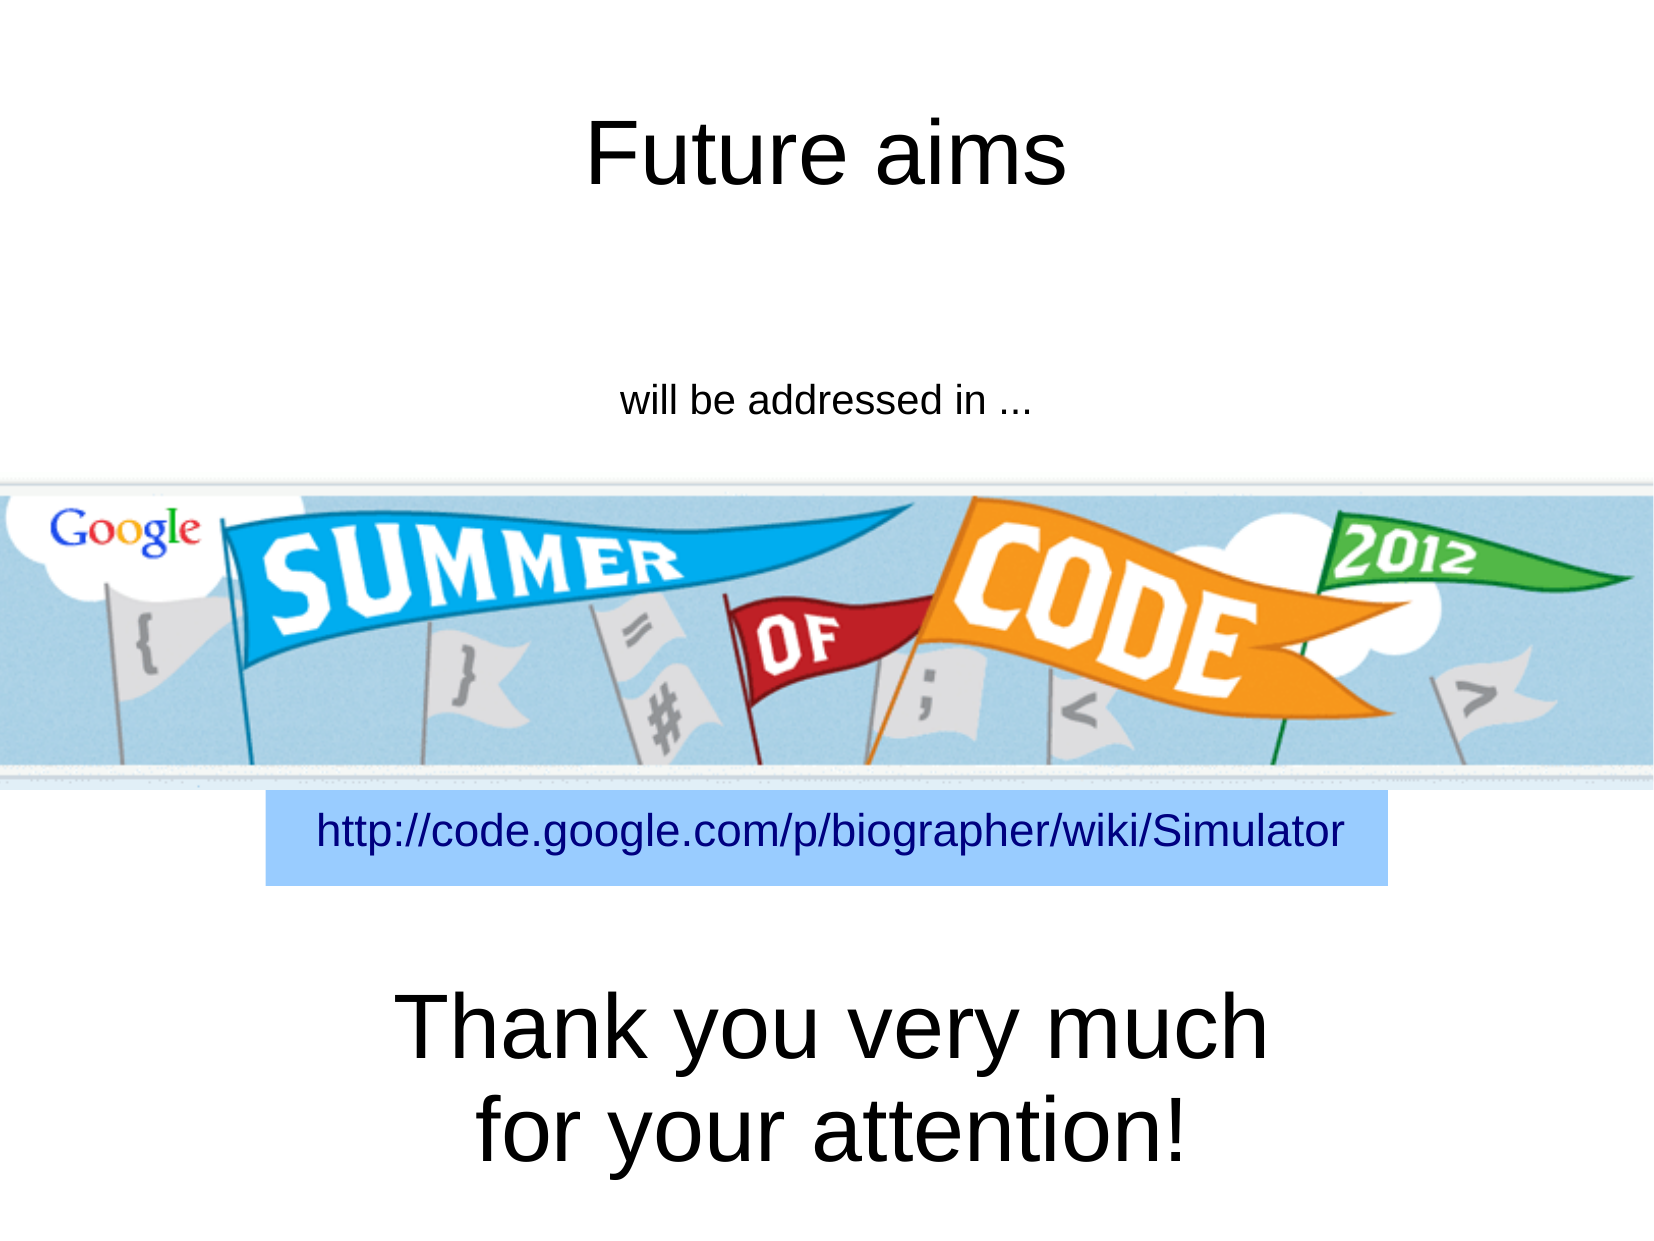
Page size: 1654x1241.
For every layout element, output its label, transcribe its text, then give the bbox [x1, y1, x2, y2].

subtitle will be addressed in ... [82, 297, 1571, 472]
text_box http://code.google.com/p/biographer/wiki/Simulator [301, 797, 1418, 884]
title Thank you very much for your attention! [88, 976, 1577, 1182]
picture [0, 472, 1654, 790]
text_box [265, 790, 1388, 886]
title Future aims [82, 56, 1571, 250]
